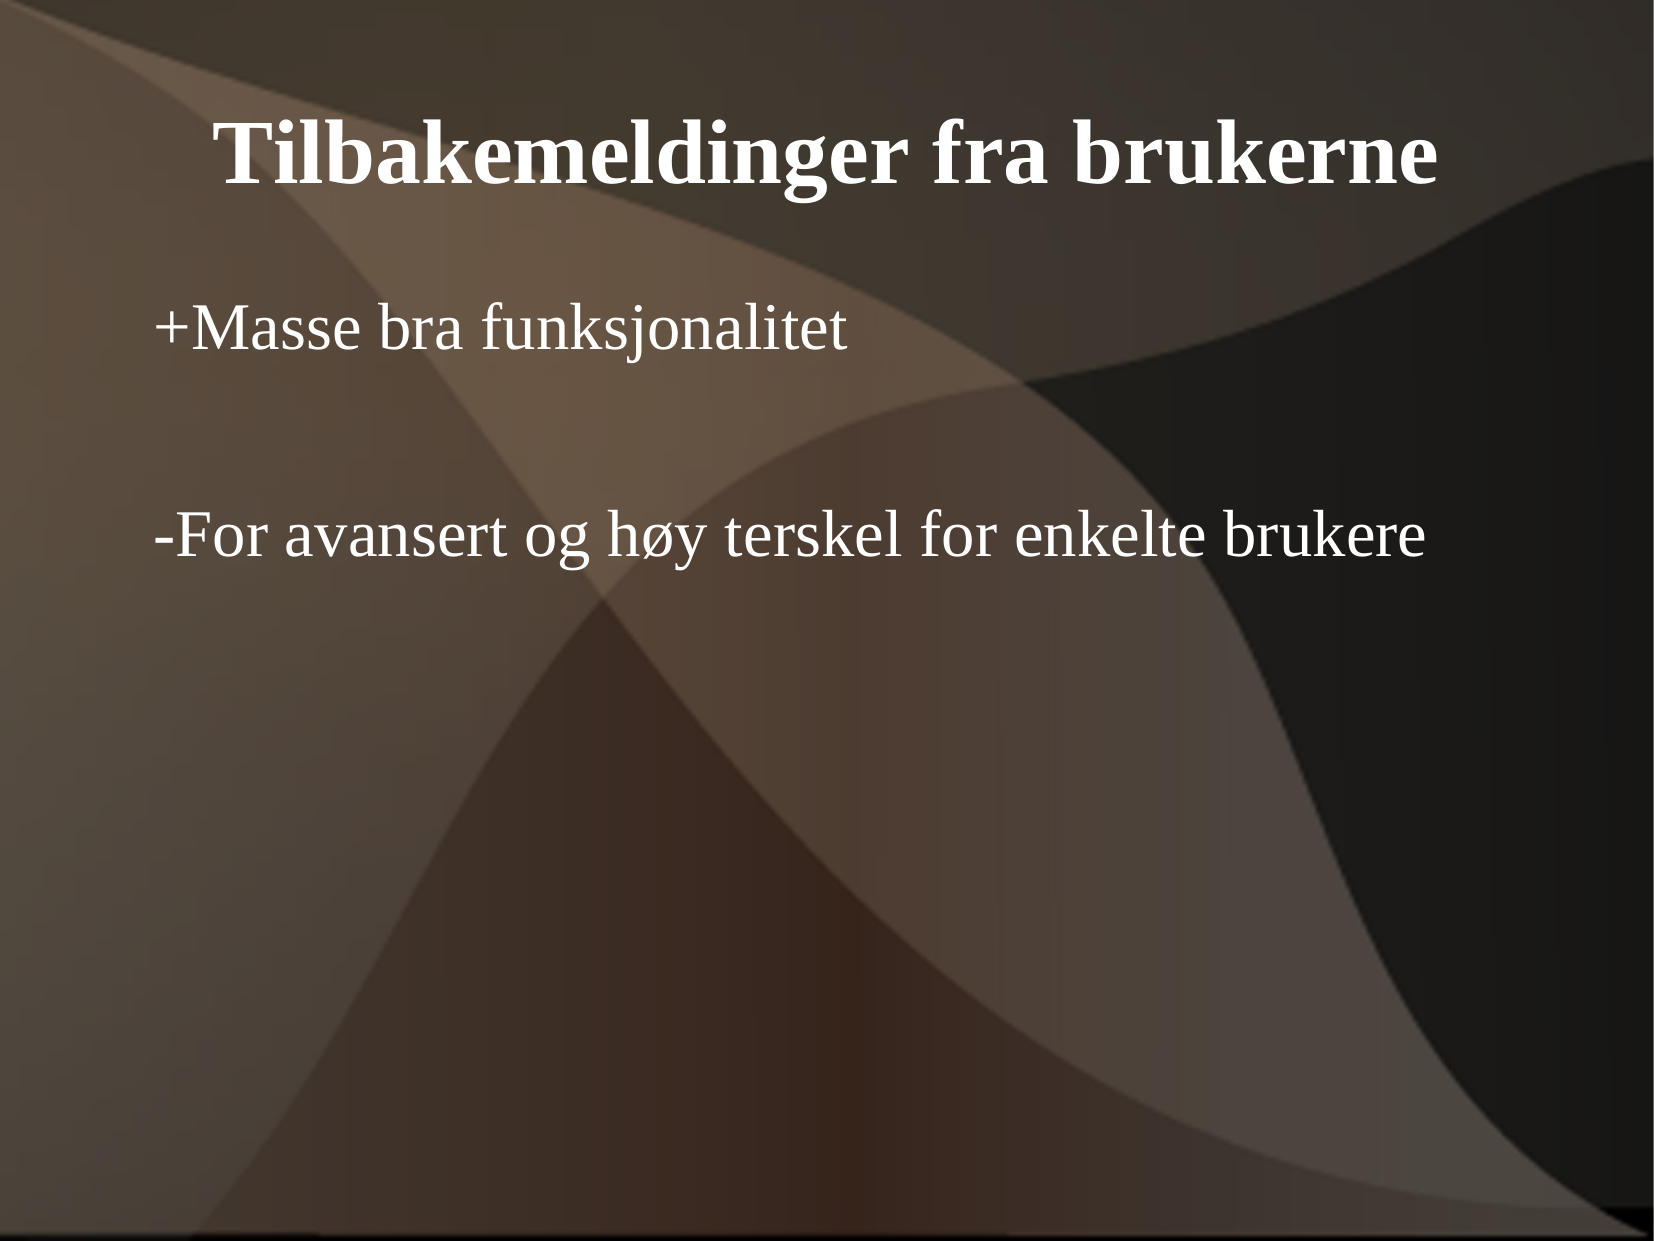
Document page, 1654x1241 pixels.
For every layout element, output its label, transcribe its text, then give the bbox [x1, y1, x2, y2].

title Tilbakemeldinger fra brukerne [82, 56, 1571, 250]
picture [0, 0, 1654, 1241]
list +Masse bra funksjonalitet -For avansert og høy terskel for enkelte brukere [82, 290, 1571, 1094]
